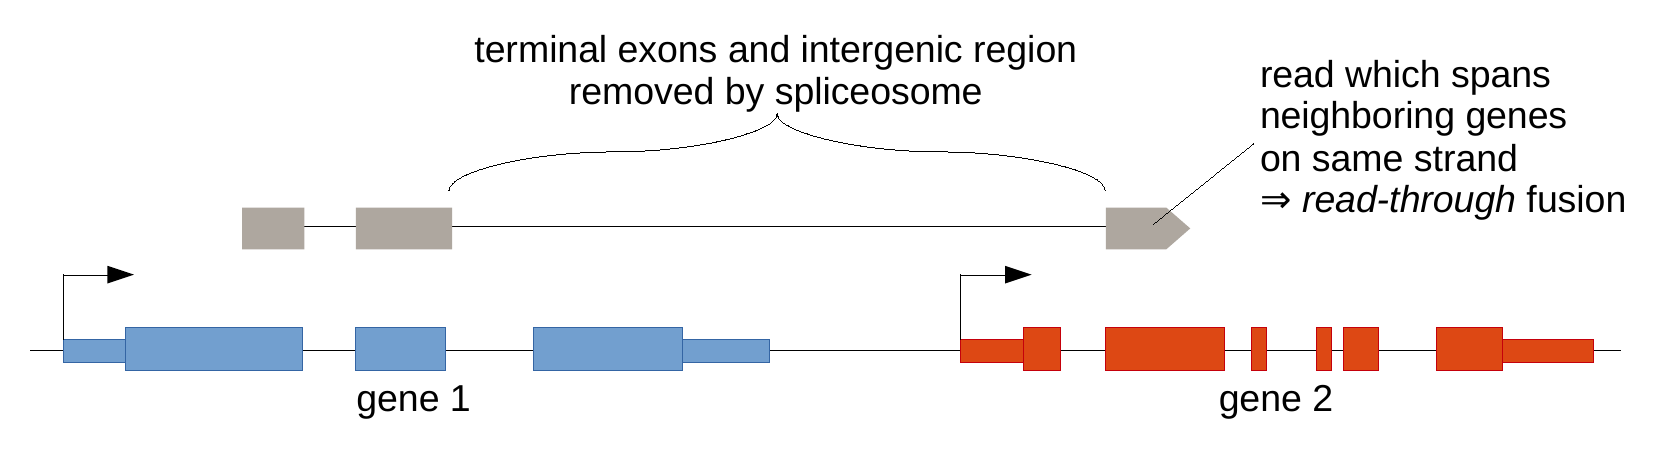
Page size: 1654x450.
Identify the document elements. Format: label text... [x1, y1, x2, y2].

text_box [63, 327, 303, 371]
text_box [1105, 207, 1191, 250]
text_box [1105, 327, 1225, 371]
text_box terminal exons and intergenic region removed by spliceosome [459, 21, 1092, 120]
text_box [355, 207, 453, 250]
text_box [242, 207, 305, 250]
text_box gene 1 [341, 370, 486, 428]
text_box read which spans neighboring genes on same strand ⇒ read-through fusion [1245, 45, 1642, 229]
text_box [960, 327, 1061, 371]
text_box [355, 327, 446, 370]
text_box gene 2 [1203, 370, 1348, 428]
text_box [533, 327, 770, 371]
text_box [1251, 327, 1267, 371]
text_box [1436, 327, 1594, 371]
text_box [1343, 327, 1379, 371]
text_box [1316, 327, 1332, 371]
